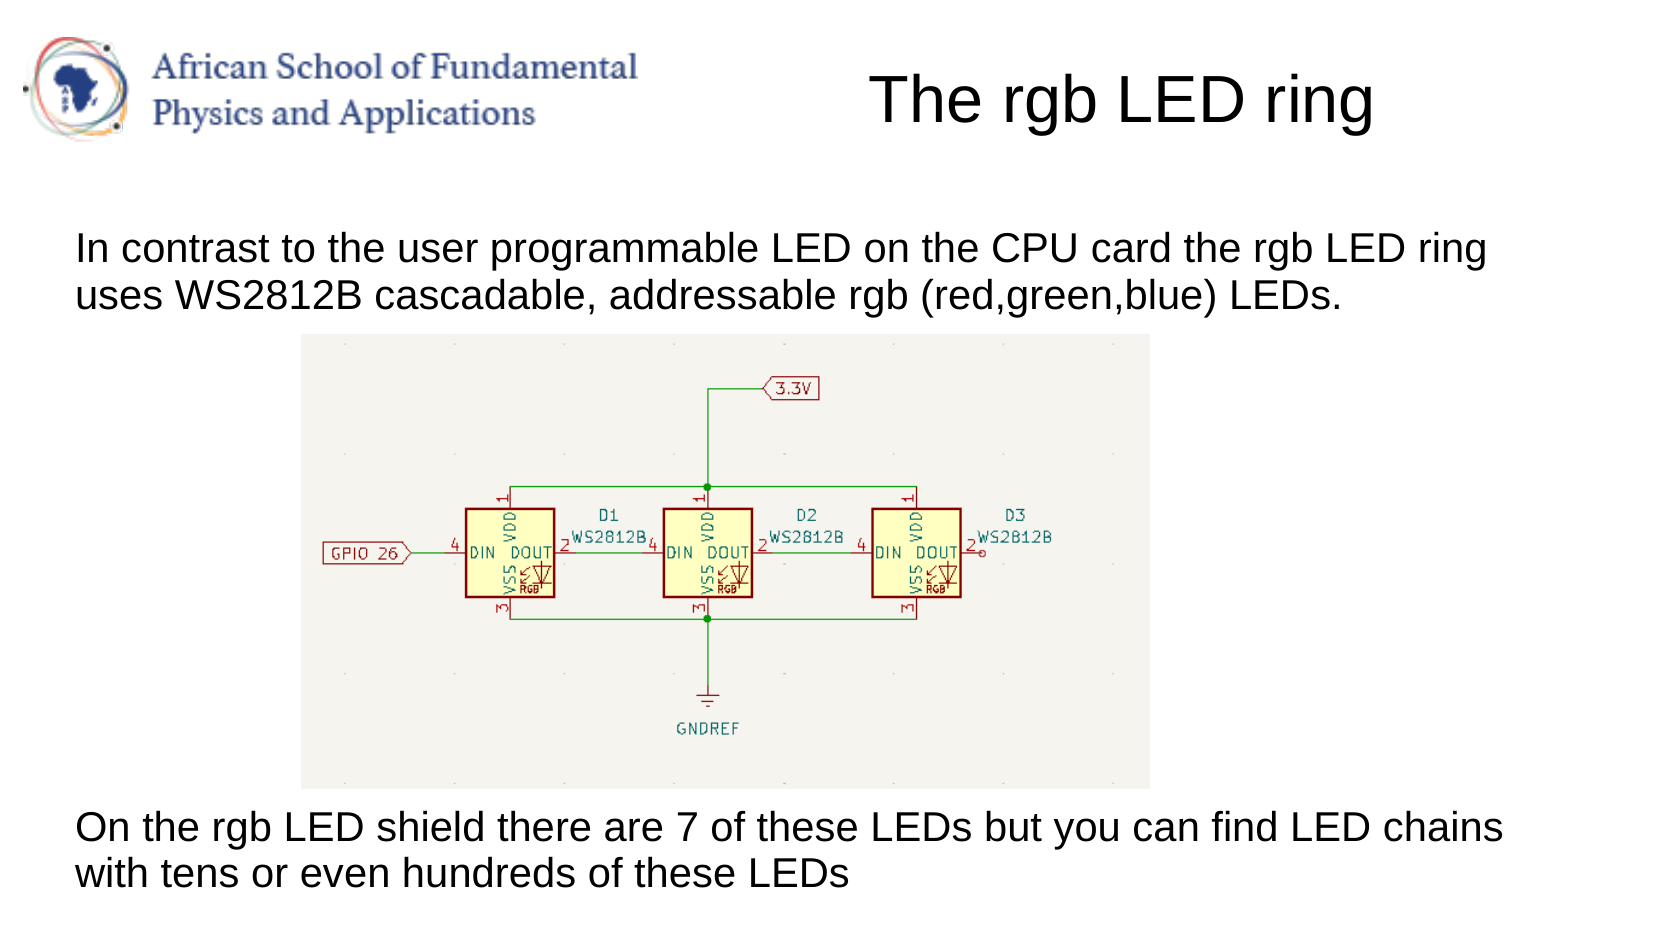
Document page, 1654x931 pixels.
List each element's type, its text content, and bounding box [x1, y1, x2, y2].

list In contrast to the user programmable LED on the CPU card the rgb LED ring uses WS2812B cascadable, addressable rgb (red,green,blue) LEDs. On the rgb LED shield there are 7 of these LEDs but you can find LED chains with tens or even hundreds of these LEDs [75, 225, 1564, 901]
title The rgb LED ring [635, 21, 1610, 177]
picture [23, 37, 635, 142]
picture [301, 334, 1150, 789]
